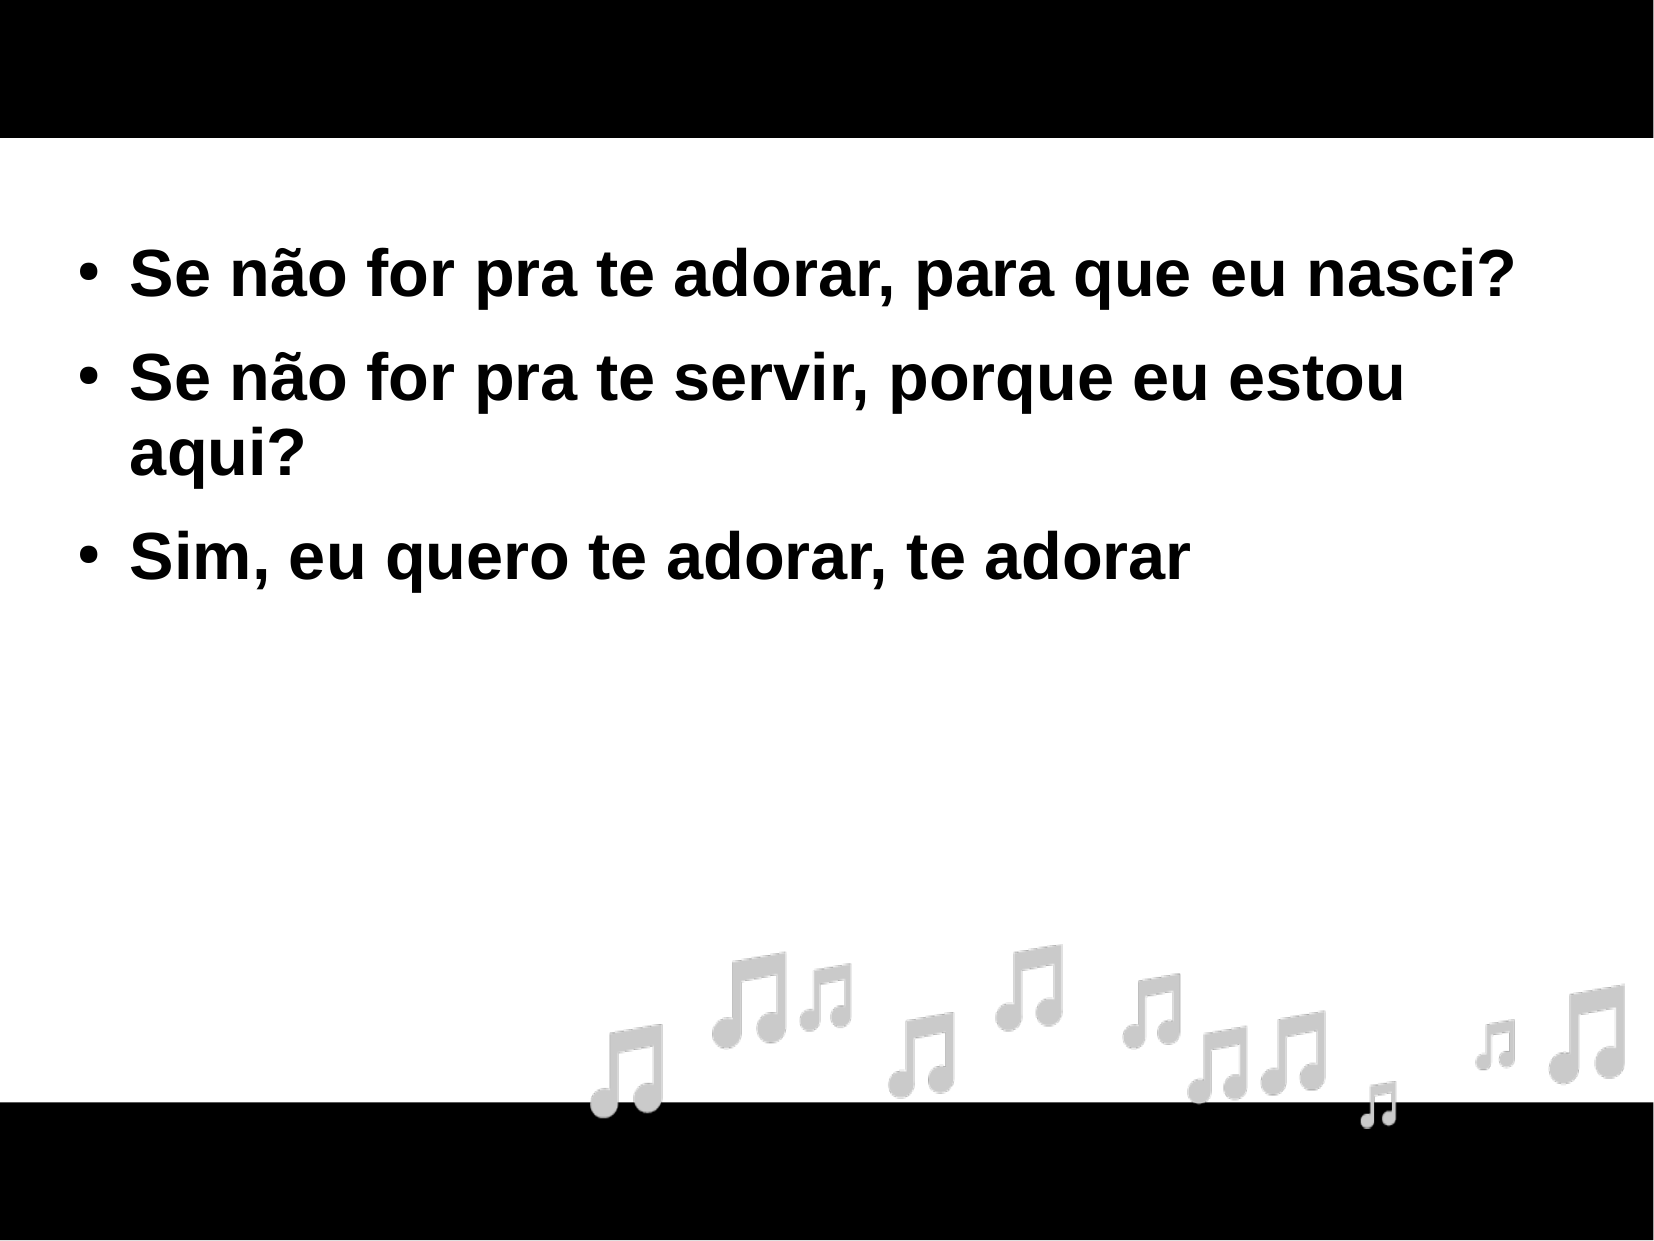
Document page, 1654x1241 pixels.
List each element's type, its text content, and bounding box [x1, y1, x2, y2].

list Se não for pra te adorar, para que eu nasci? Se não for pra te servir, porque eu estou aqui? Sim, eu quero te adorar, te adorar [59, 236, 1595, 1024]
